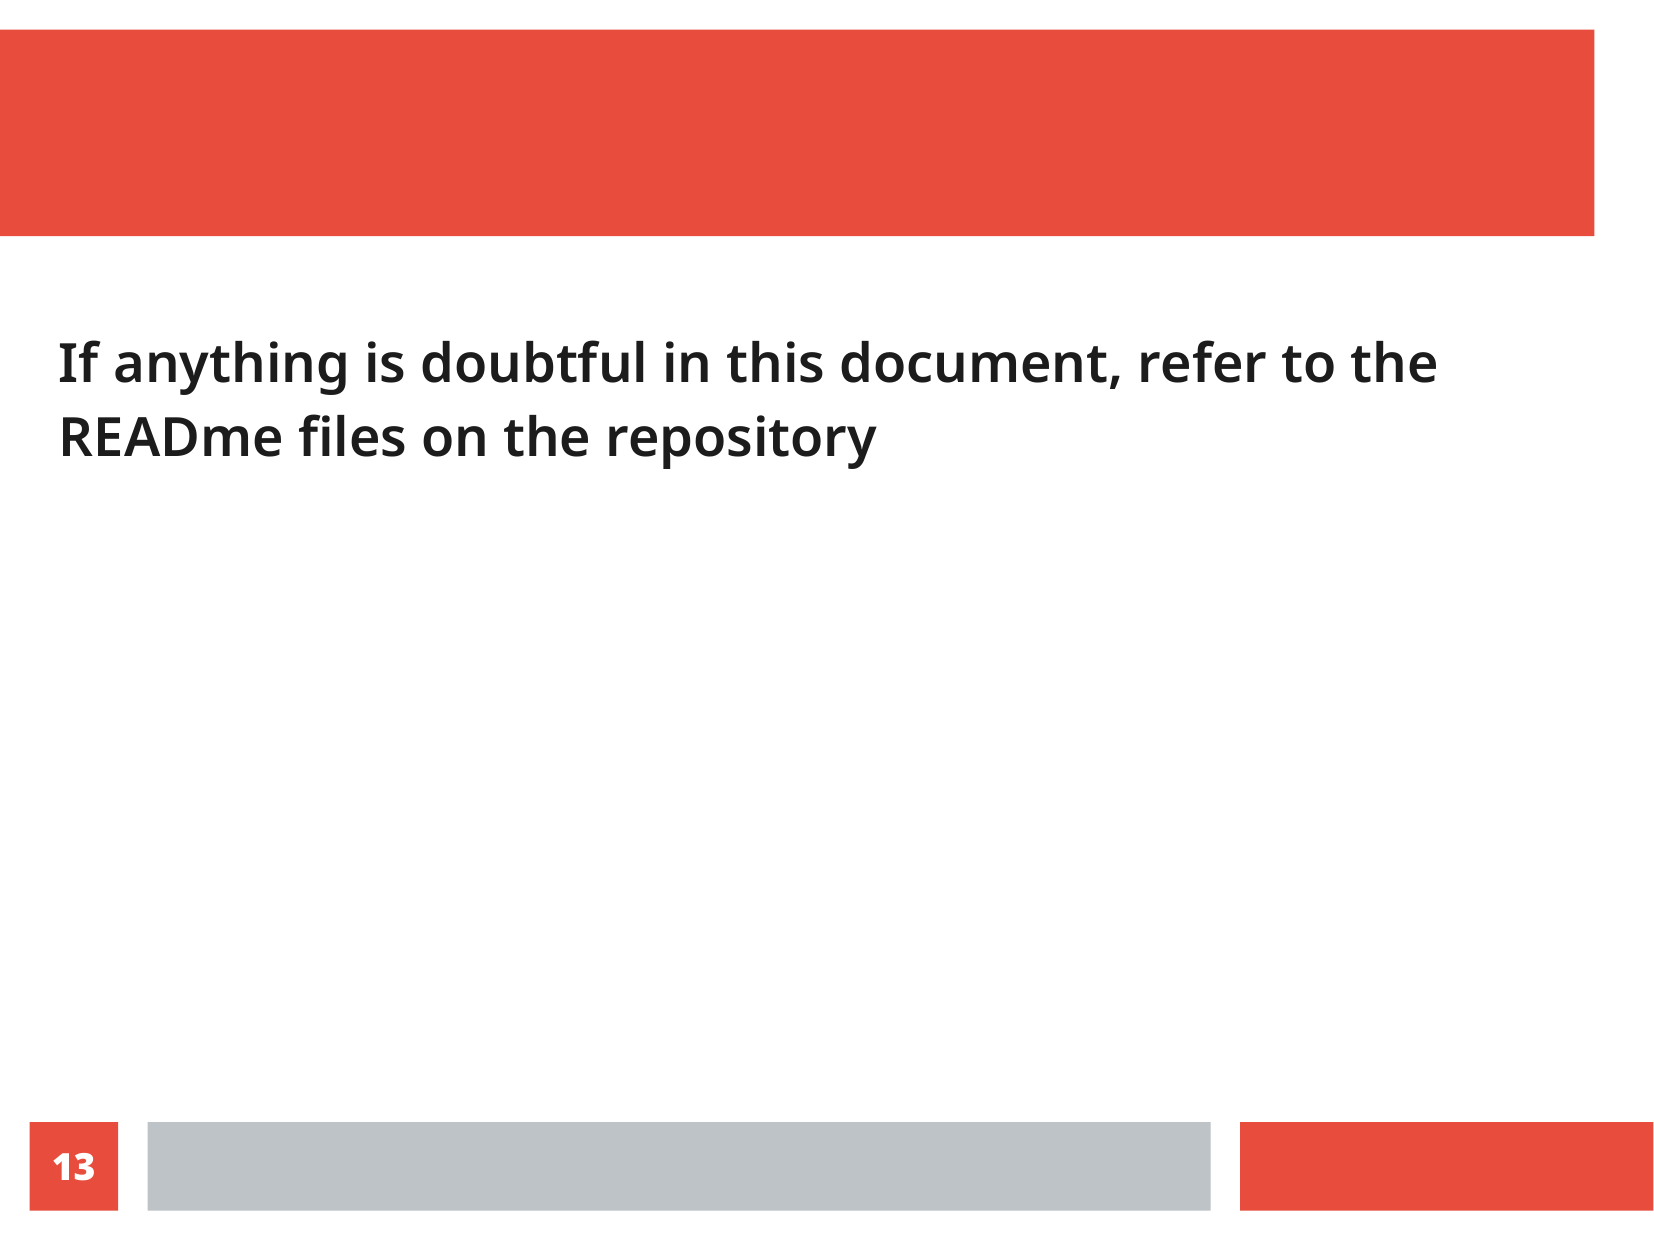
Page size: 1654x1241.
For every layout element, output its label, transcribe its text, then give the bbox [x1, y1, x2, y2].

list If anything is doubtful in this document, refer to the READme files on the repository [59, 324, 1565, 1093]
